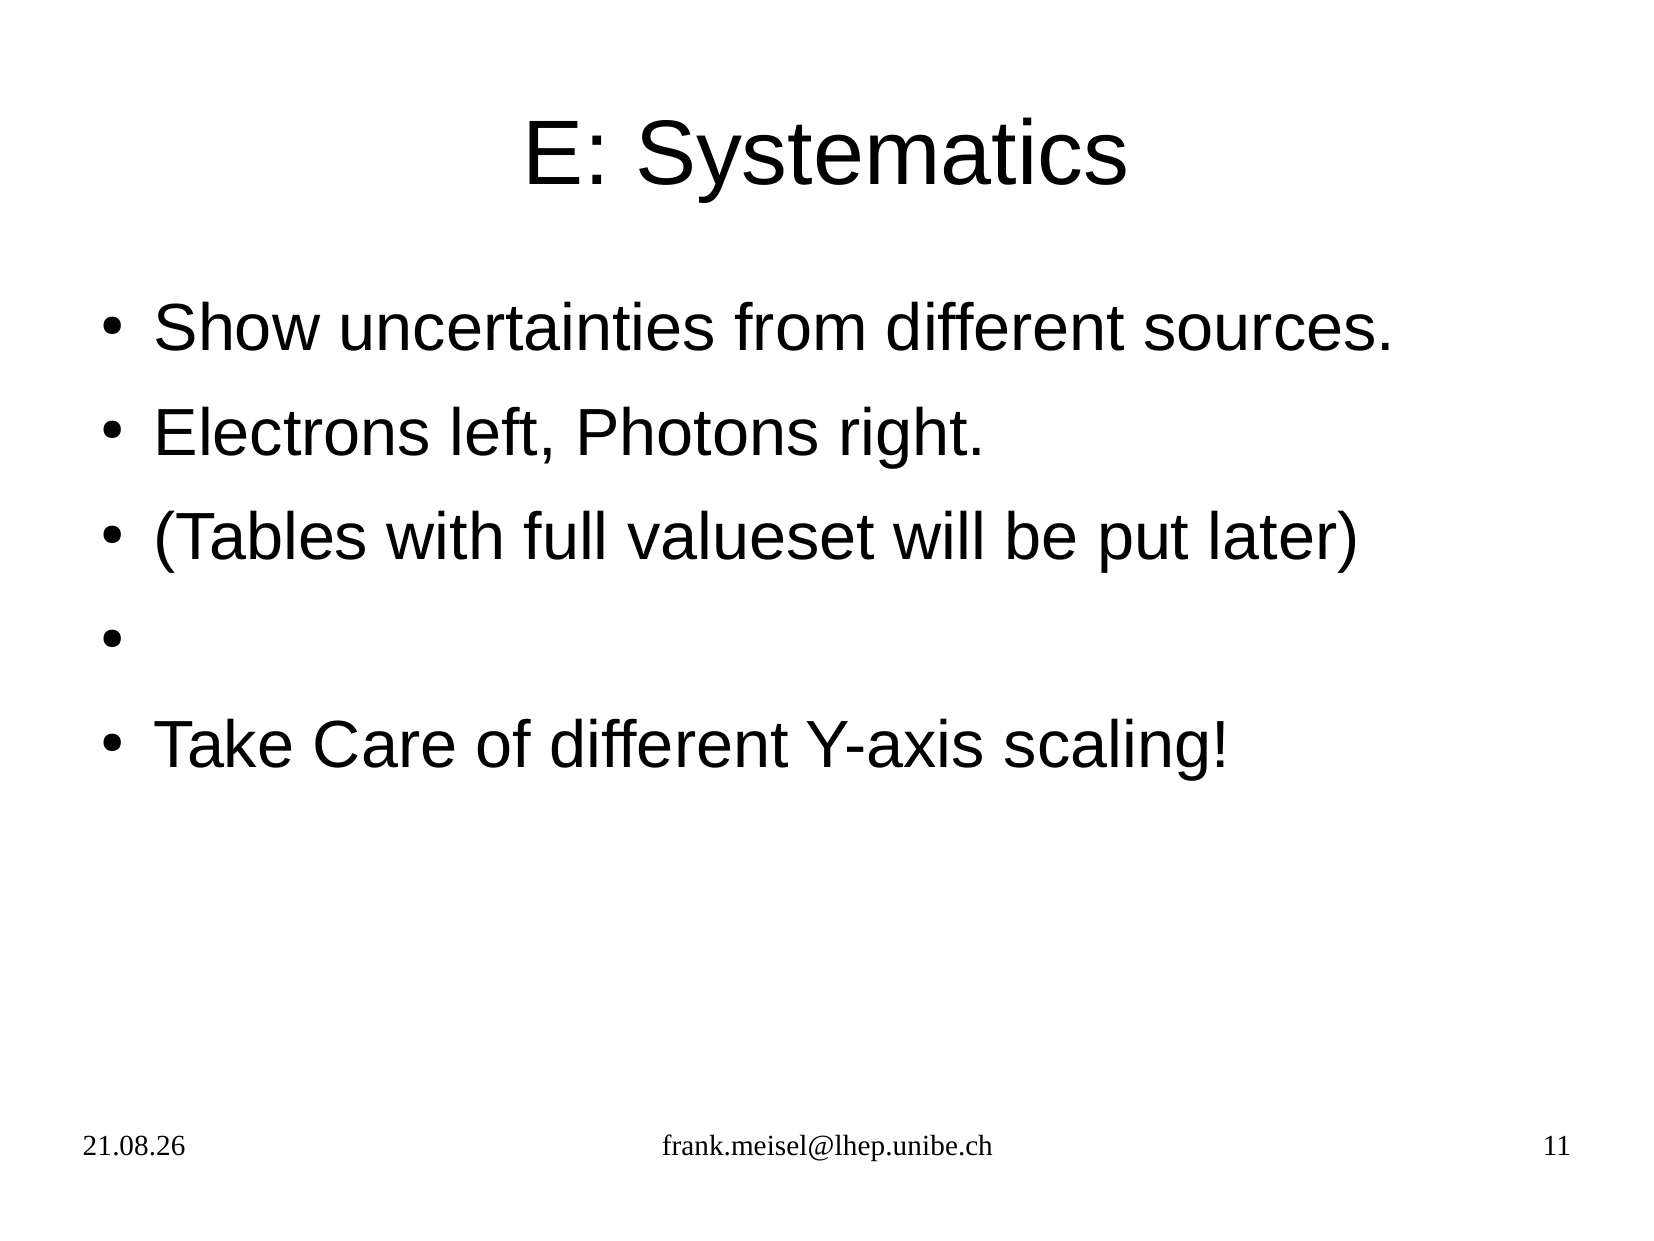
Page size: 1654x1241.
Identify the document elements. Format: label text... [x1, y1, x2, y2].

list Show uncertainties from different sources. Electrons left, Photons right. (Tables with full valueset will be put later) Take Care of different Y-axis scaling! [82, 290, 1571, 1109]
title E: Systematics [82, 49, 1571, 257]
